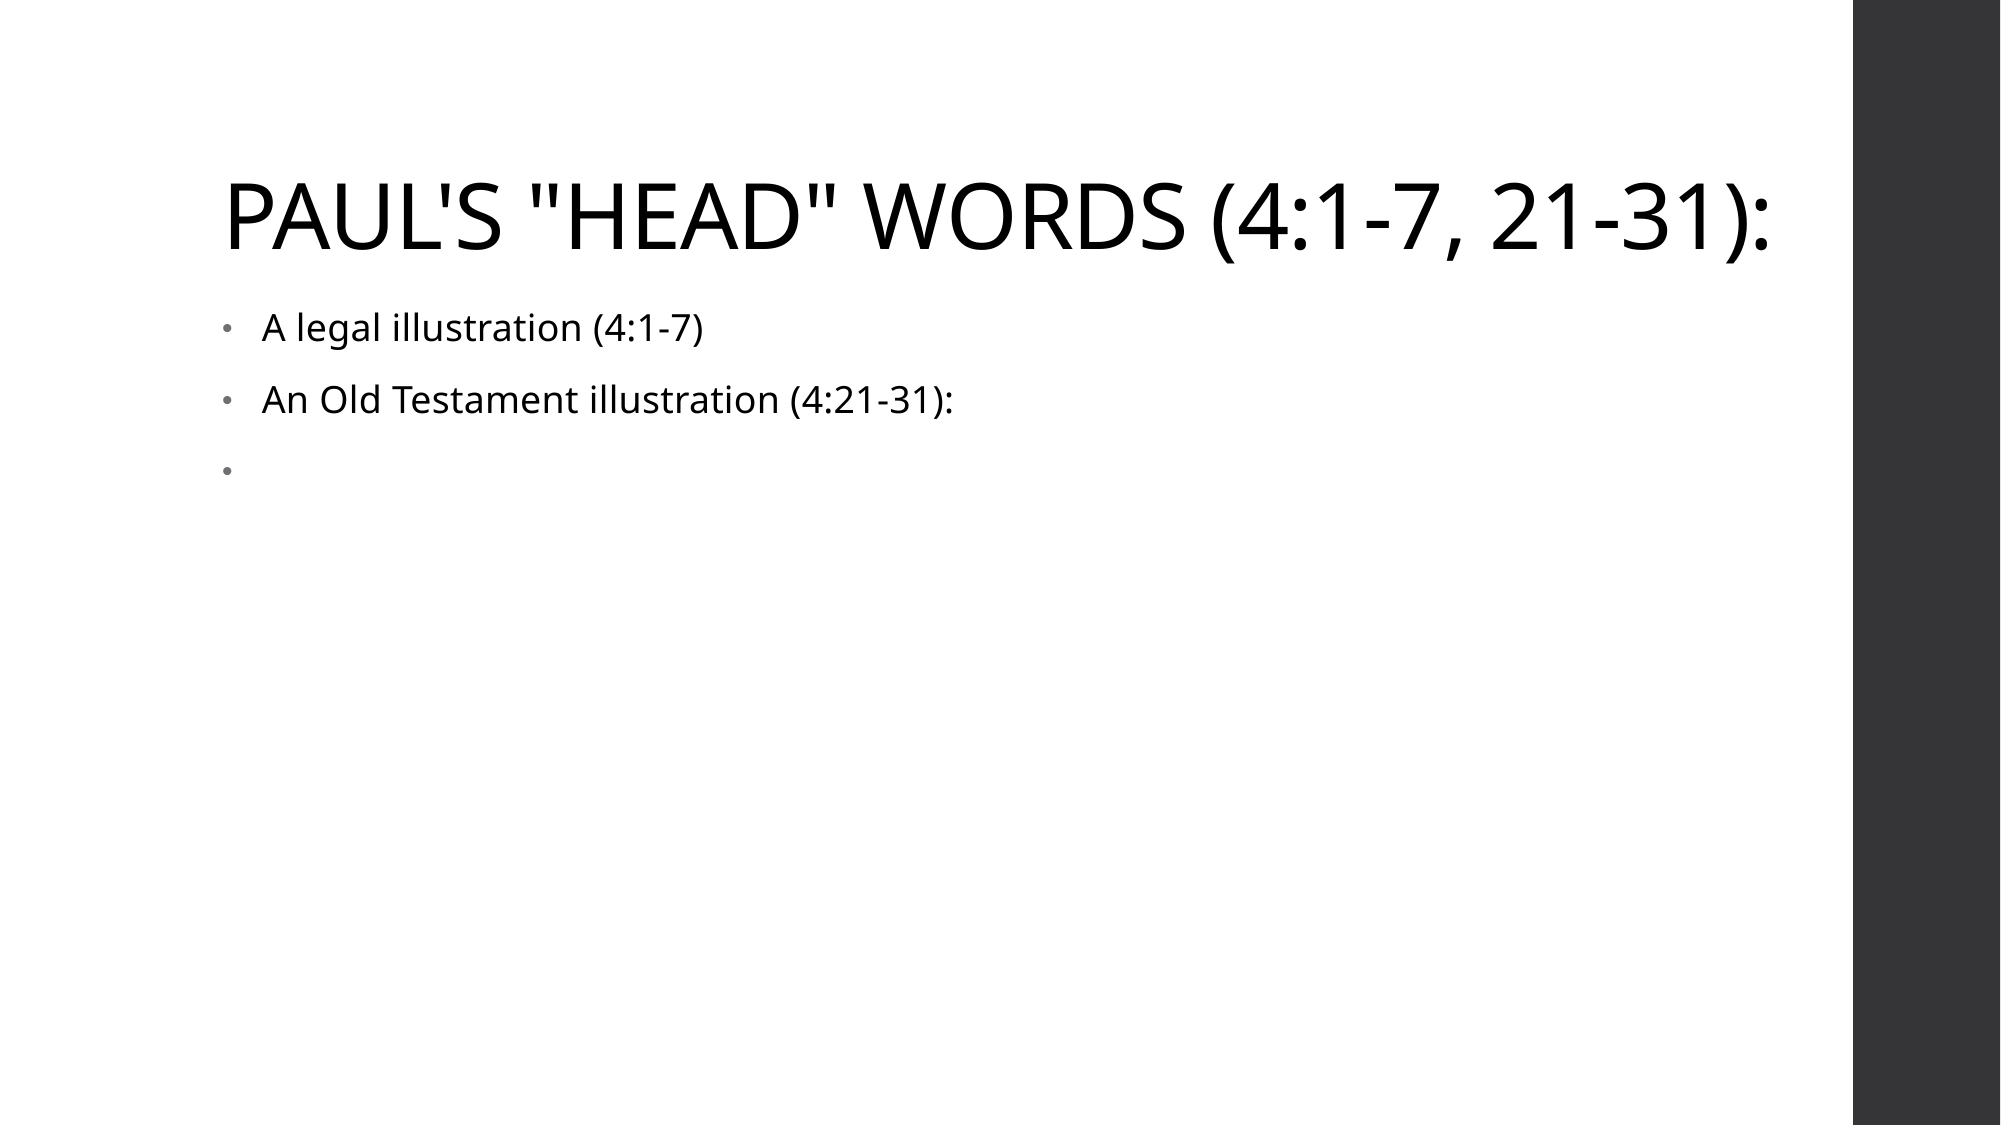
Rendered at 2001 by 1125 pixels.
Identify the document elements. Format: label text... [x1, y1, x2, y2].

title PAUL'S "HEAD" WORDS (4:1-7, 21-31): [206, 60, 1797, 278]
list A legal illustration (4:1-7) An Old Testament illustration (4:21-31): [206, 299, 1617, 1014]
